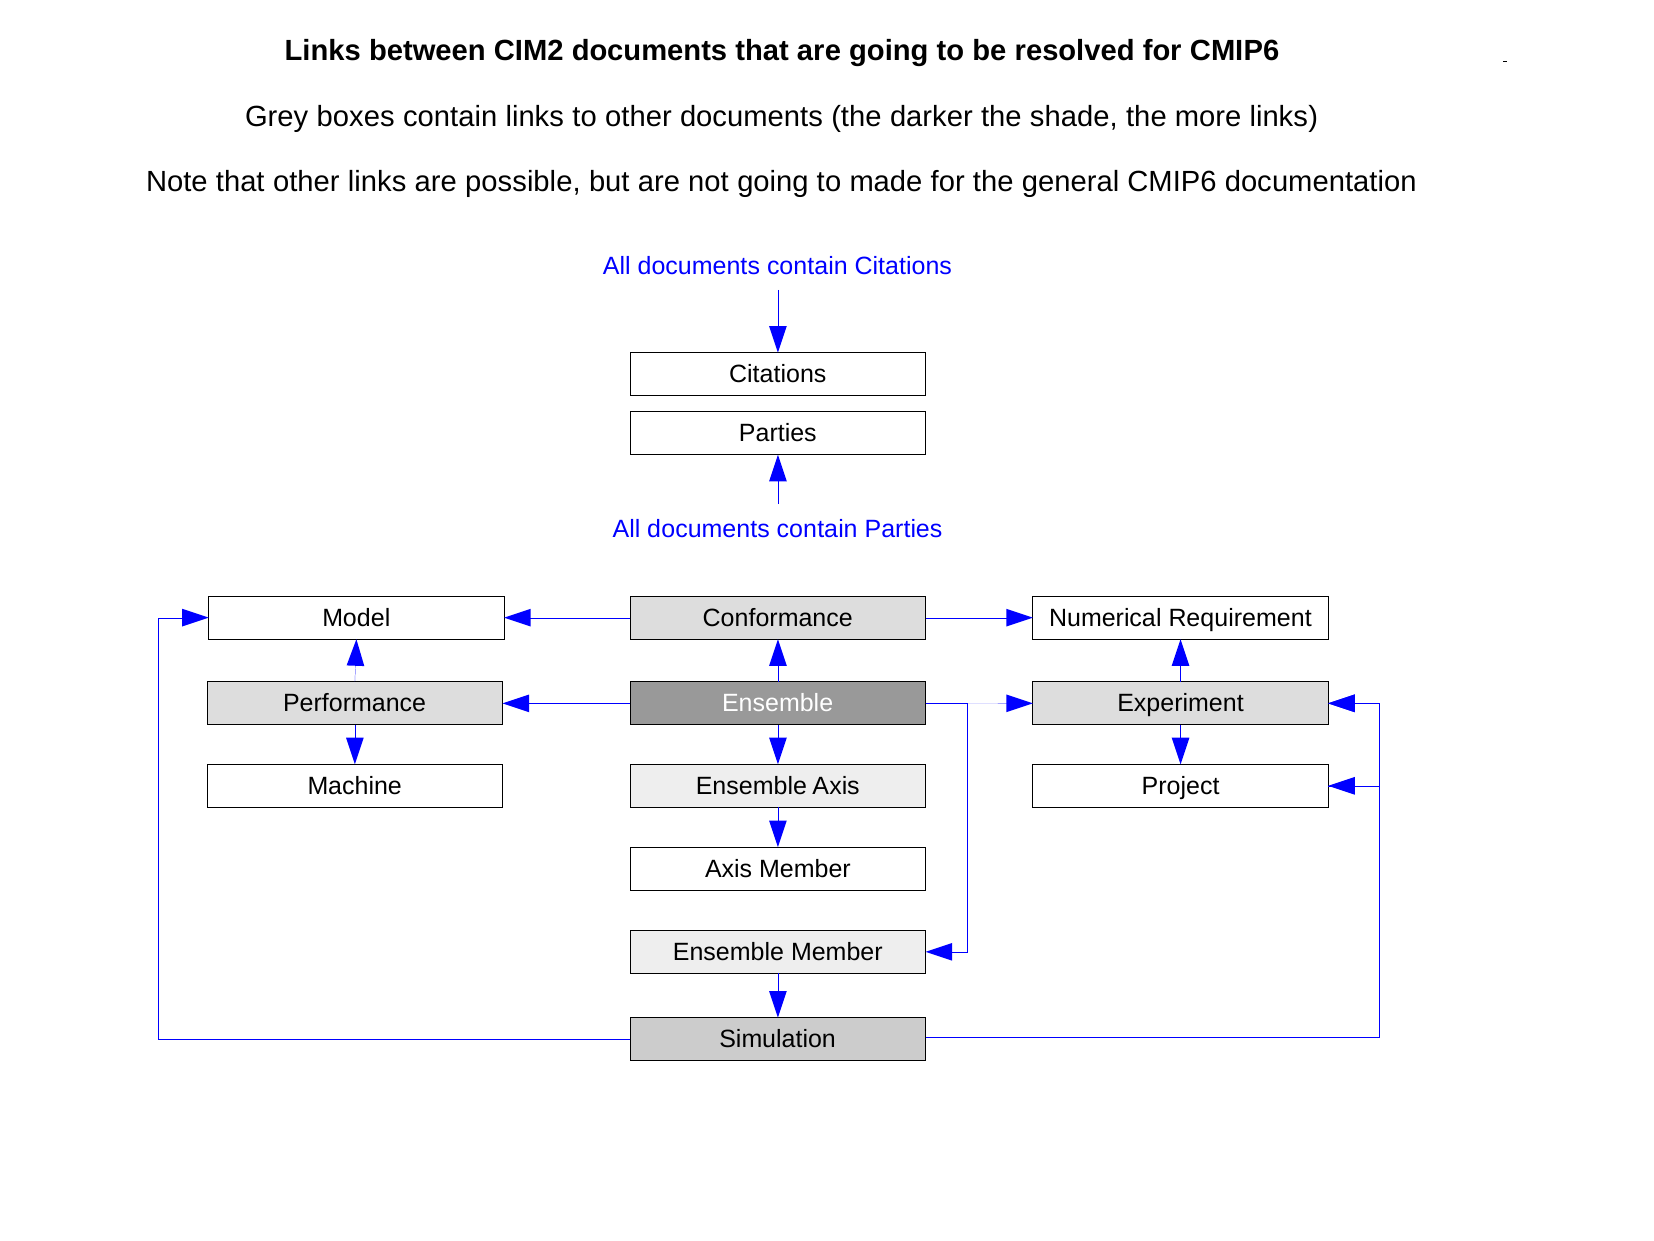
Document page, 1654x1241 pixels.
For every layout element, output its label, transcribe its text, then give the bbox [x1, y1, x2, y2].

text_box Simulation [630, 1017, 926, 1061]
text_box Ensemble Member [630, 930, 926, 974]
text_box Experiment [1032, 681, 1329, 725]
text_box Citations [630, 352, 926, 396]
text_box Performance [207, 681, 503, 725]
text_box Links between CIM2 documents that are going to be resolved for CMIP6 Grey boxes contain links to other documents (the darker the shade, the more links) Note that other links are possible, but are not going to made for the general CMIP6 documentation [120, 23, 1445, 242]
text_box Project [1032, 764, 1329, 808]
text_box Parties [630, 411, 926, 455]
text_box Model [208, 596, 505, 640]
text_box Ensemble Axis [630, 764, 926, 808]
text_box All documents contain Parties [594, 504, 962, 553]
text_box Ensemble [630, 681, 926, 725]
text_box Conformance [630, 596, 926, 640]
text_box Numerical Requirement [1032, 596, 1329, 640]
text_box Machine [207, 764, 503, 808]
text_box All documents contain Citations [583, 241, 973, 290]
text_box Axis Member [630, 847, 926, 891]
